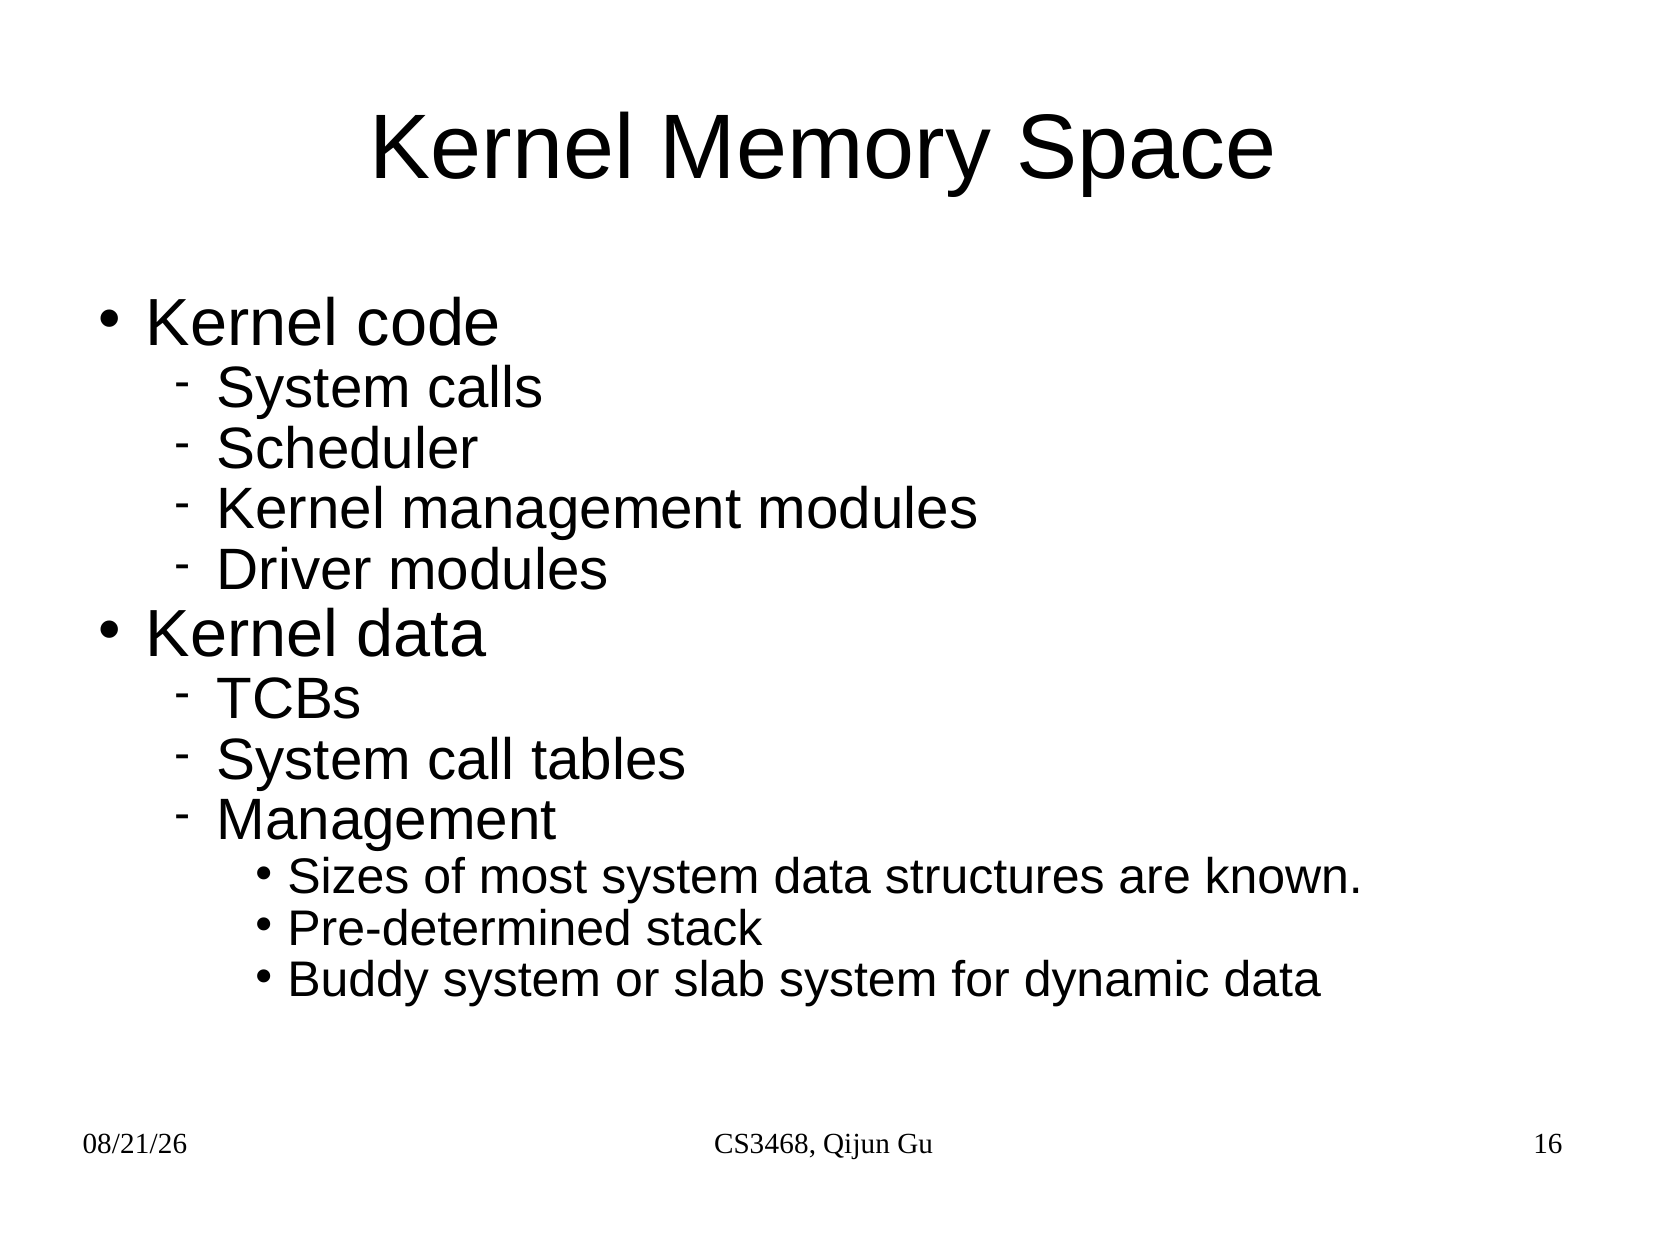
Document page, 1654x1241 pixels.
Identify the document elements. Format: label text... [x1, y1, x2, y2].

list Kernel code System calls Scheduler Kernel management modules Driver modules Kernel data TCBs System call tables Management Sizes of most system data structures are known. Pre-determined stack Buddy system or slab system for dynamic data [82, 290, 1565, 1089]
title Kernel Memory Space [82, 56, 1565, 243]
